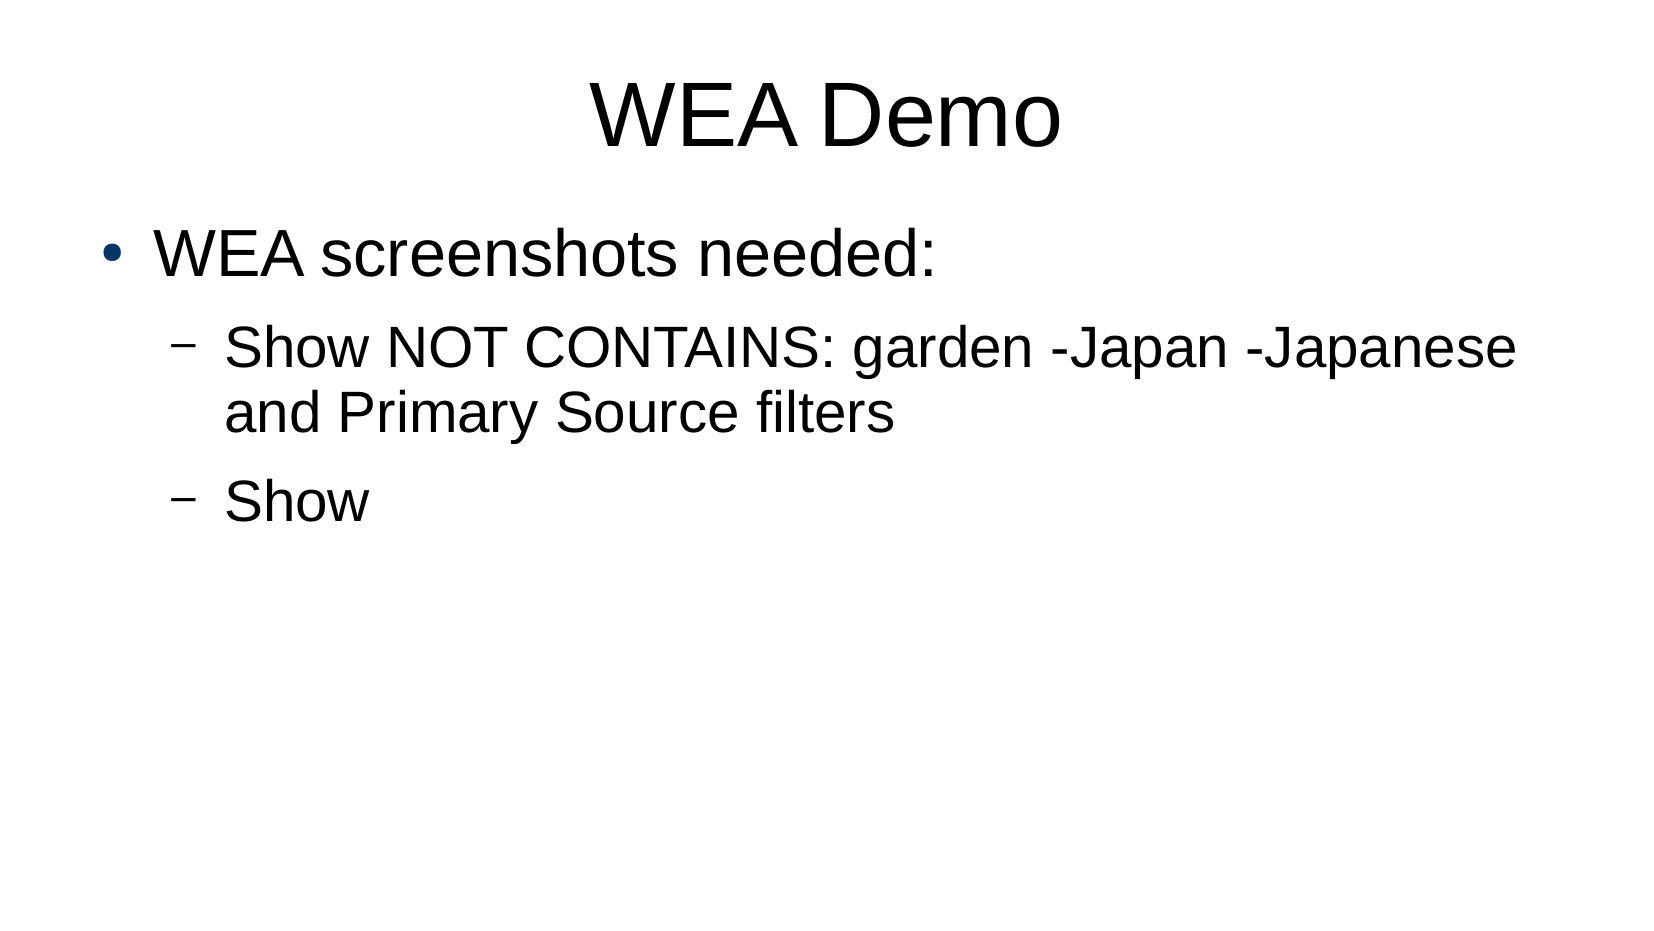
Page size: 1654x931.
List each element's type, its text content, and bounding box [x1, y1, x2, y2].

list WEA screenshots needed: Show NOT CONTAINS: garden -Japan -Japanese and Primary Source filters Show [82, 216, 1571, 756]
title WEA Demo [82, 37, 1571, 193]
